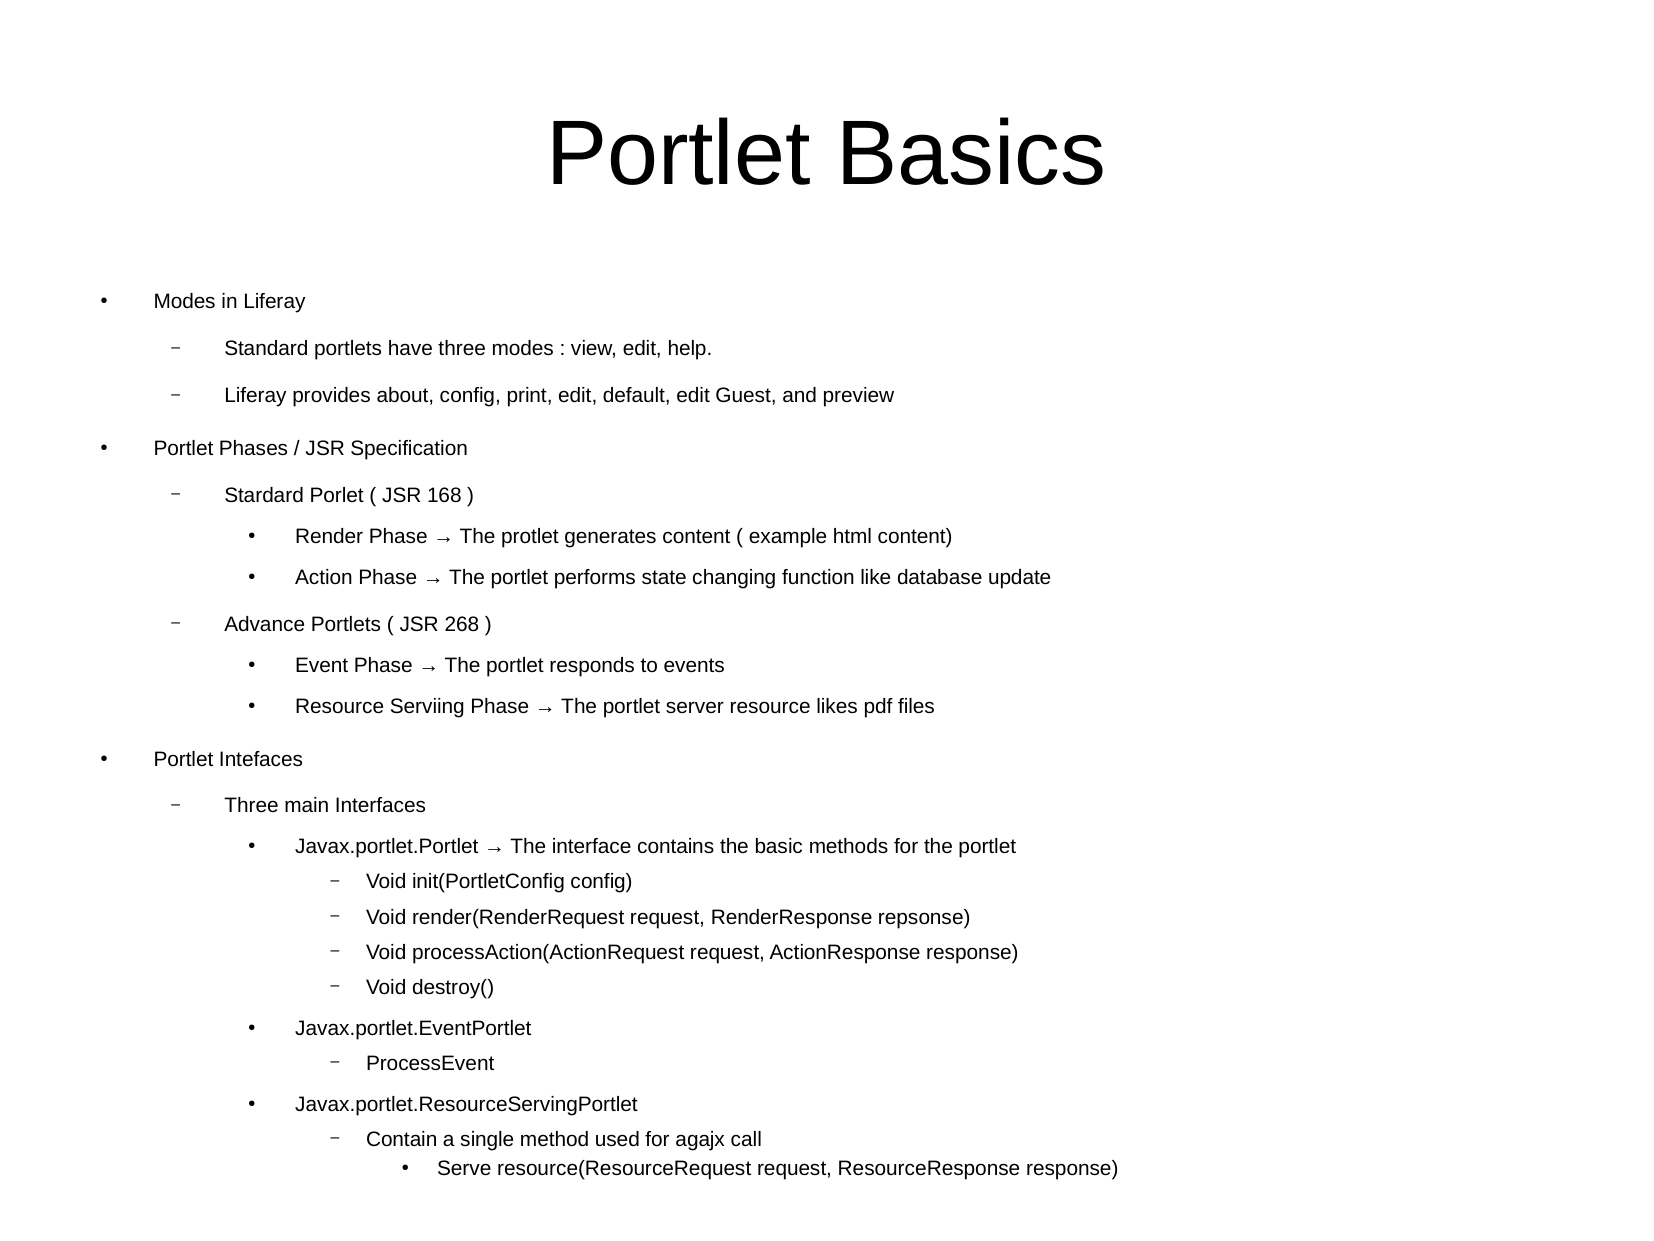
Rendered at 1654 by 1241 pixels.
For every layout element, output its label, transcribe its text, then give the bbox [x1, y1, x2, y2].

list Modes in Liferay Standard portlets have three modes : view, edit, help. Liferay provides about, config, print, edit, default, edit Guest, and preview Portlet Phases / JSR Specification Stardard Porlet ( JSR 168 ) Render Phase → The protlet generates content ( example html content) Action Phase → The portlet performs state changing function like database update Advance Portlets ( JSR 268 ) Event Phase → The portlet responds to events Resource Serviing Phase → The portlet server resource likes pdf files Portlet Intefaces Three main Interfaces Javax.portlet.Portlet → The interface contains the basic methods for the portlet Void init(PortletConfig config) Void render(RenderRequest request, RenderResponse repsonse) Void processAction(ActionRequest request, ActionResponse response) Void destroy() Javax.portlet.EventPortlet ProcessEvent Javax.portlet.ResourceServingPortlet Contain a single method used for agajx call Serve resource(ResourceRequest request, ResourceResponse response) [82, 290, 1571, 1216]
title Portlet Basics [82, 49, 1571, 257]
